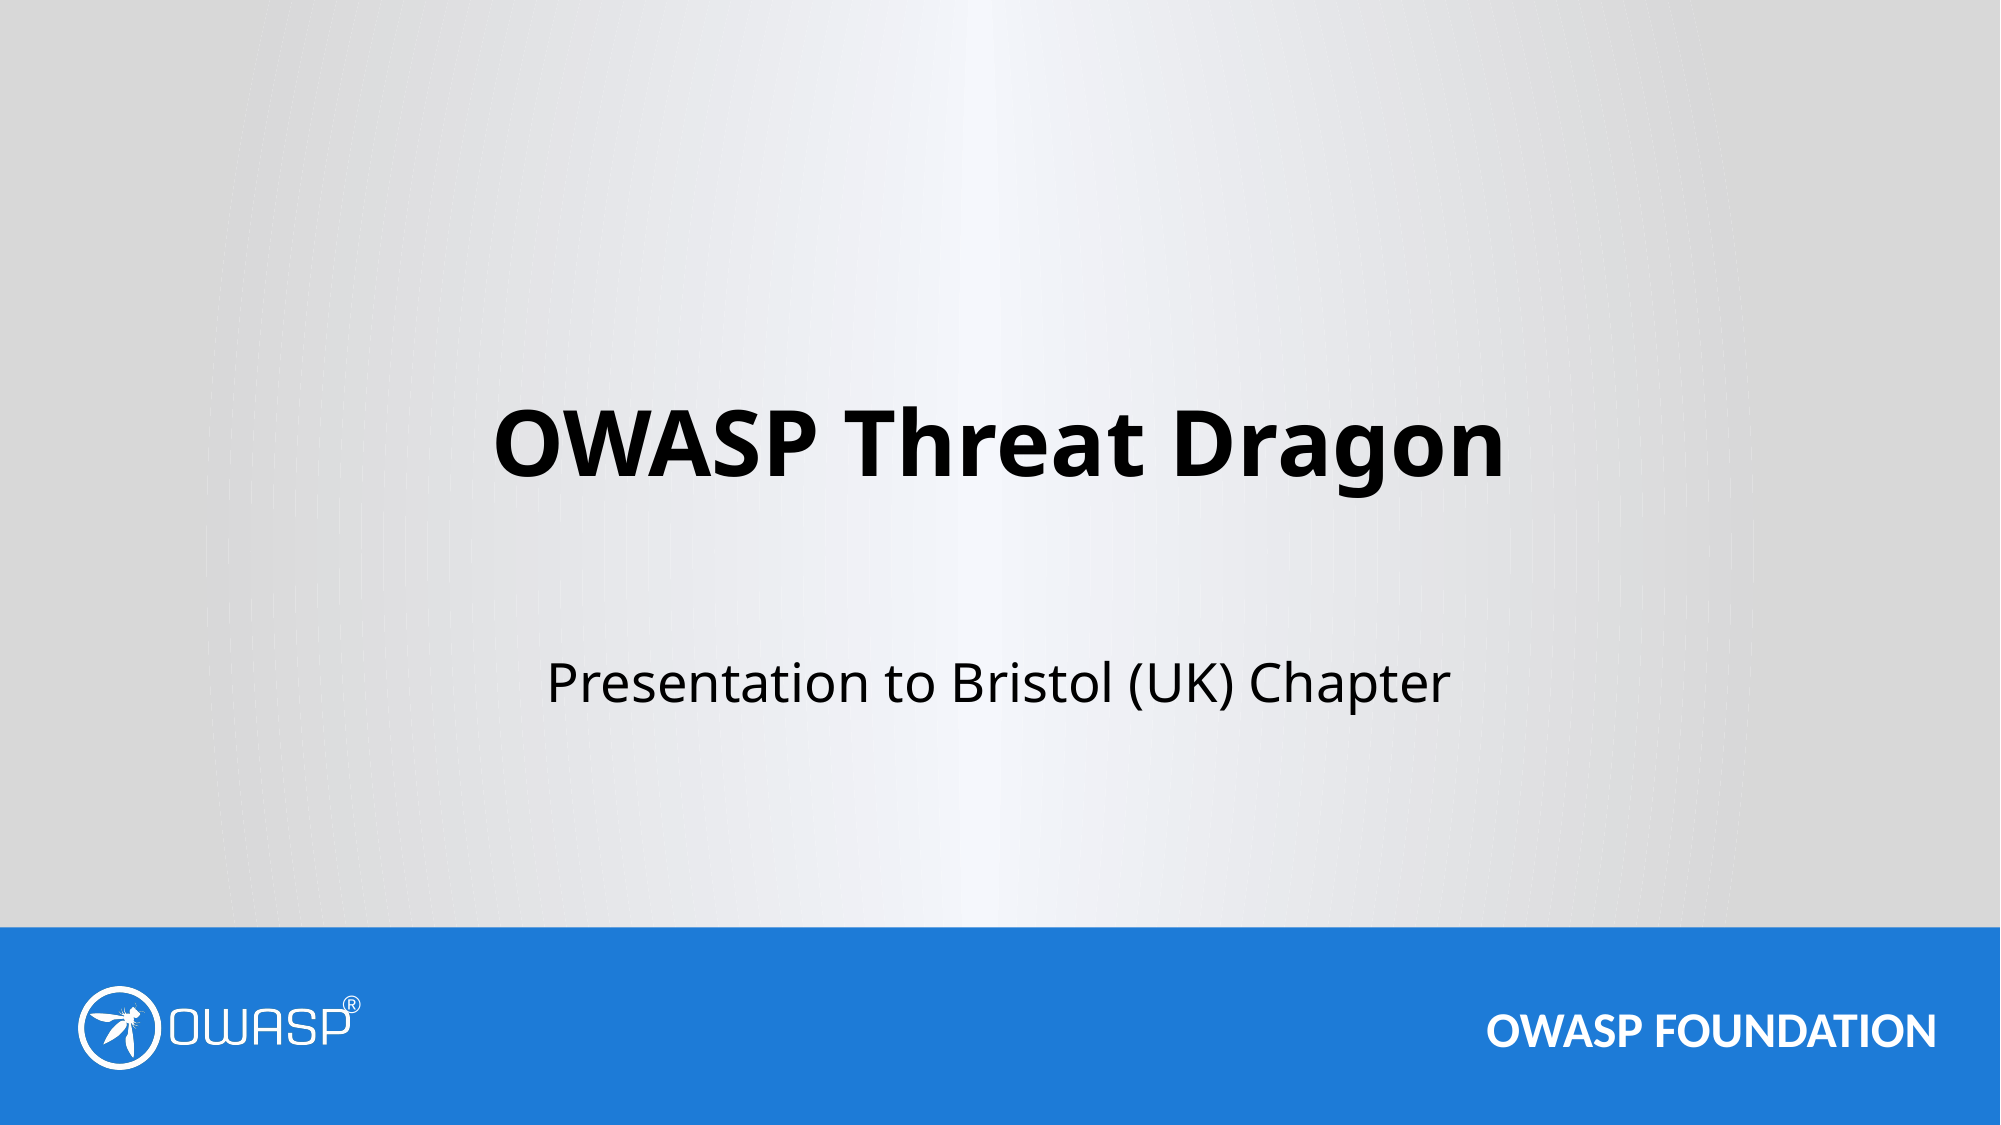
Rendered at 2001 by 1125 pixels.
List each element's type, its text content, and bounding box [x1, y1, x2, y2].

picture [78, 986, 350, 1070]
title OWASP Threat Dragon [161, 129, 1839, 504]
subtitle Presentation to Bristol (UK) Chapter [161, 562, 1839, 786]
